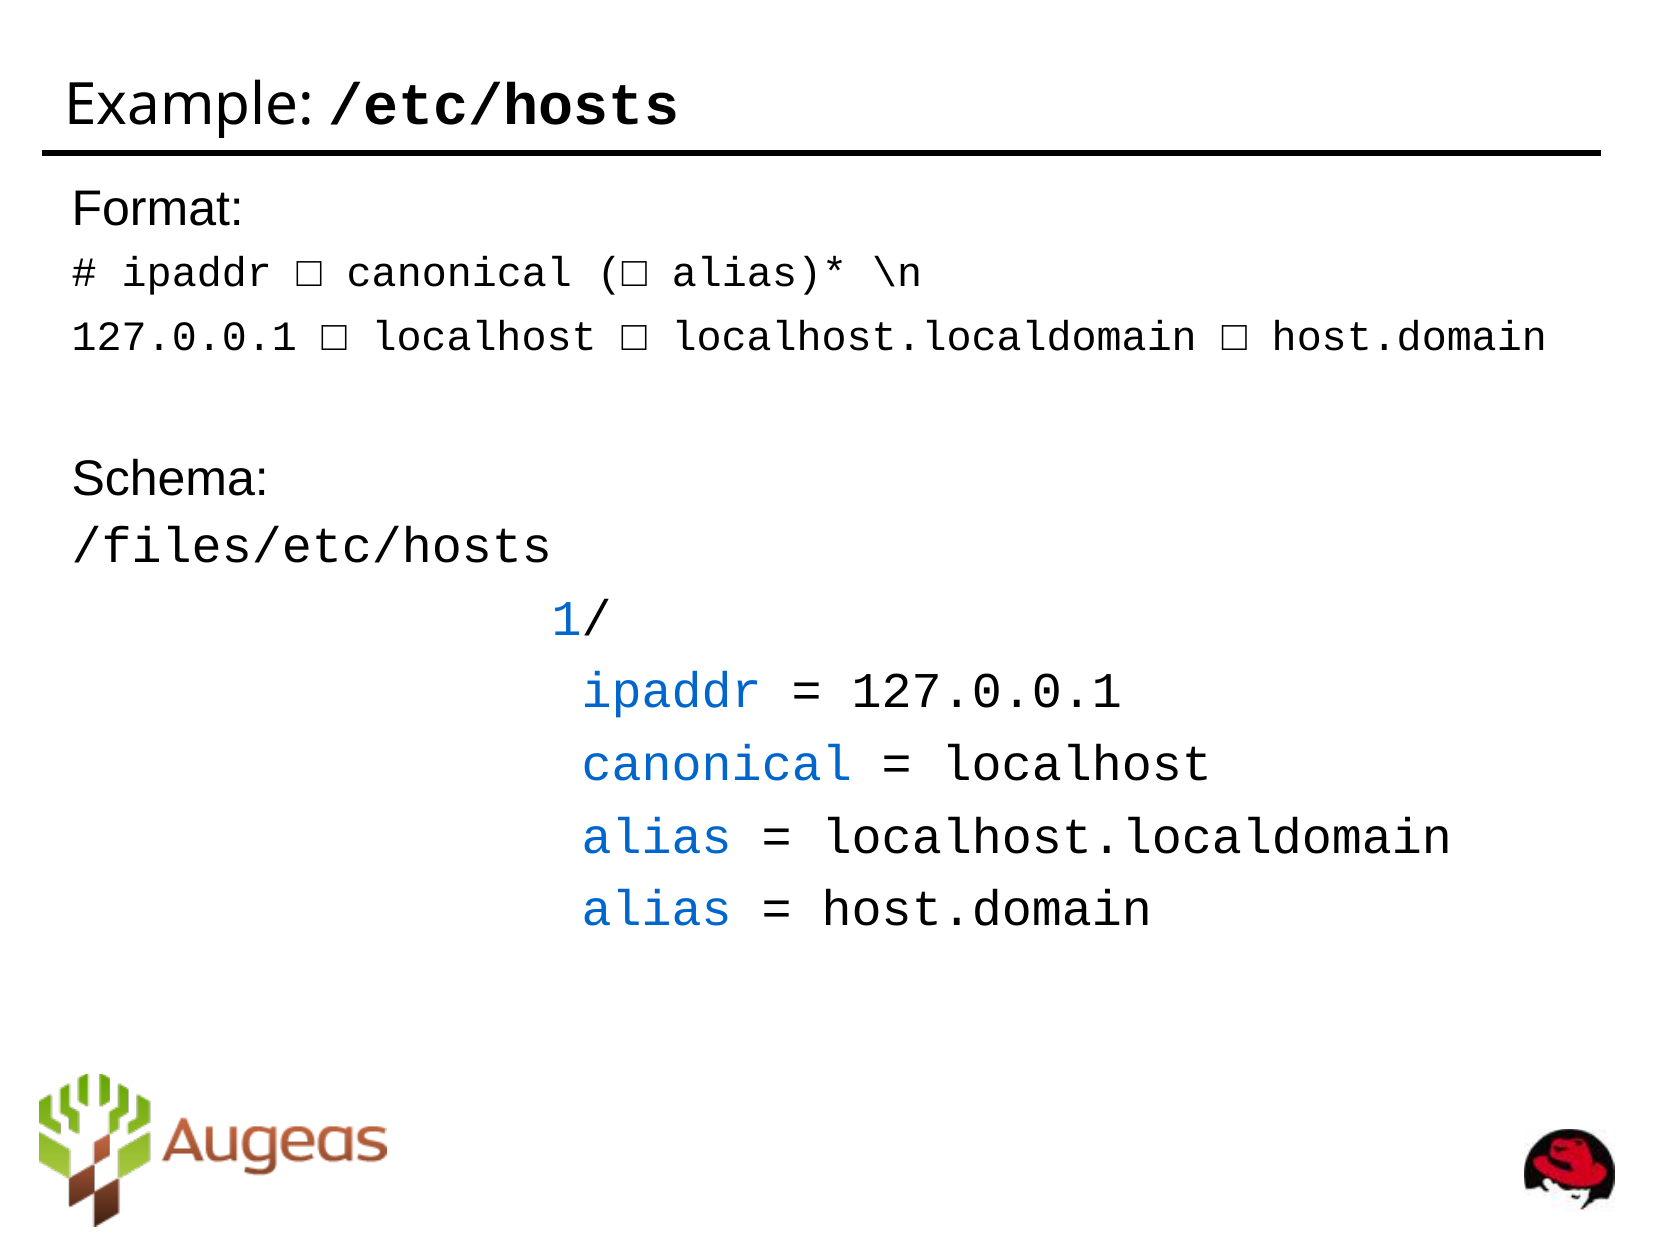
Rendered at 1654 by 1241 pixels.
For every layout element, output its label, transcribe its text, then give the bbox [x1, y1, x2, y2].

picture [1524, 1129, 1615, 1220]
picture [39, 1074, 387, 1227]
list Format: # ipaddr □ canonical (□ alias)* \n 127.0.0.1 □ localhost □ localhost.localdomain □ host.domain Schema: /files/etc/hosts 1/ ipaddr = 127.0.0.1 canonical = localhost alias = localhost.localdomain alias = host.domain [71, 180, 1631, 1089]
title Example: /etc/hosts [64, 42, 1496, 161]
